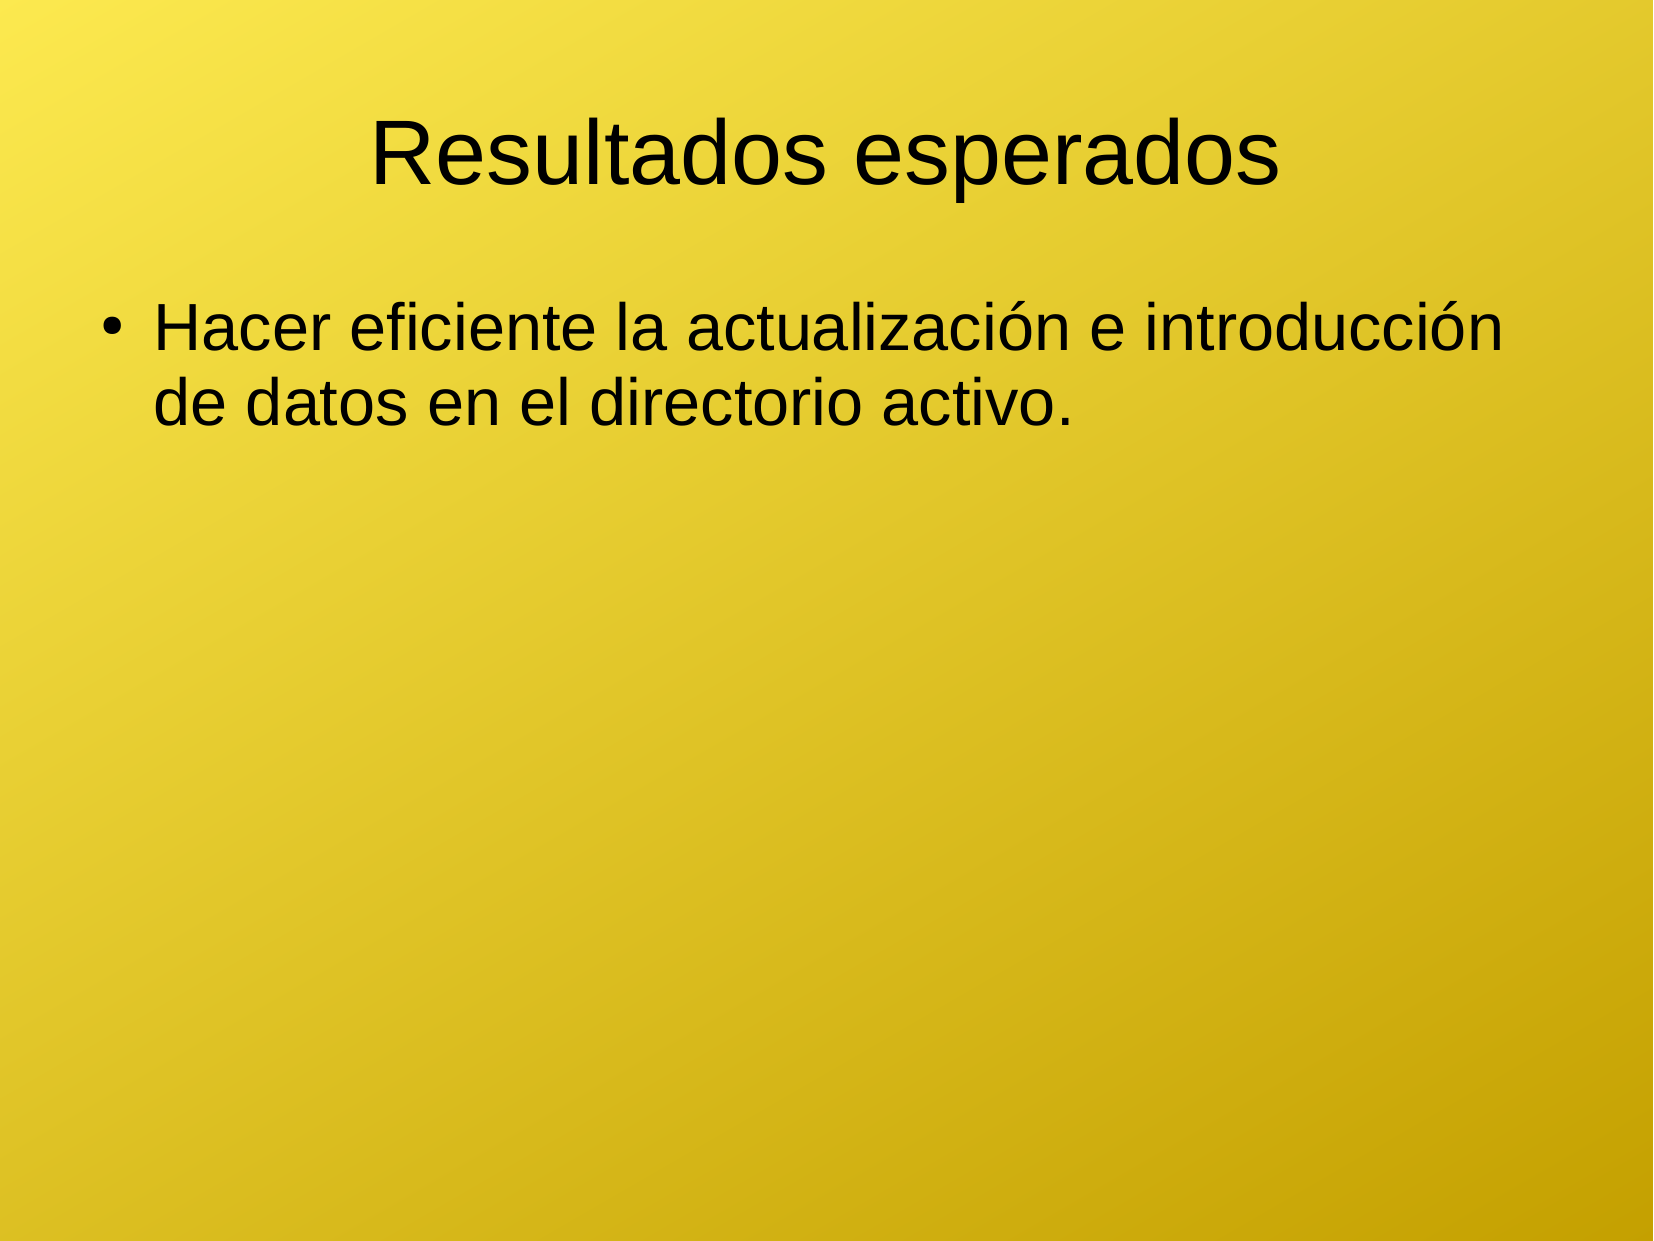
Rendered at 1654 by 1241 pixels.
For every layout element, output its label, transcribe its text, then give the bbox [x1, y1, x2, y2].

title Resultados esperados [82, 49, 1571, 257]
list Hacer eficiente la actualización e introducción de datos en el directorio activo. [82, 290, 1571, 1010]
